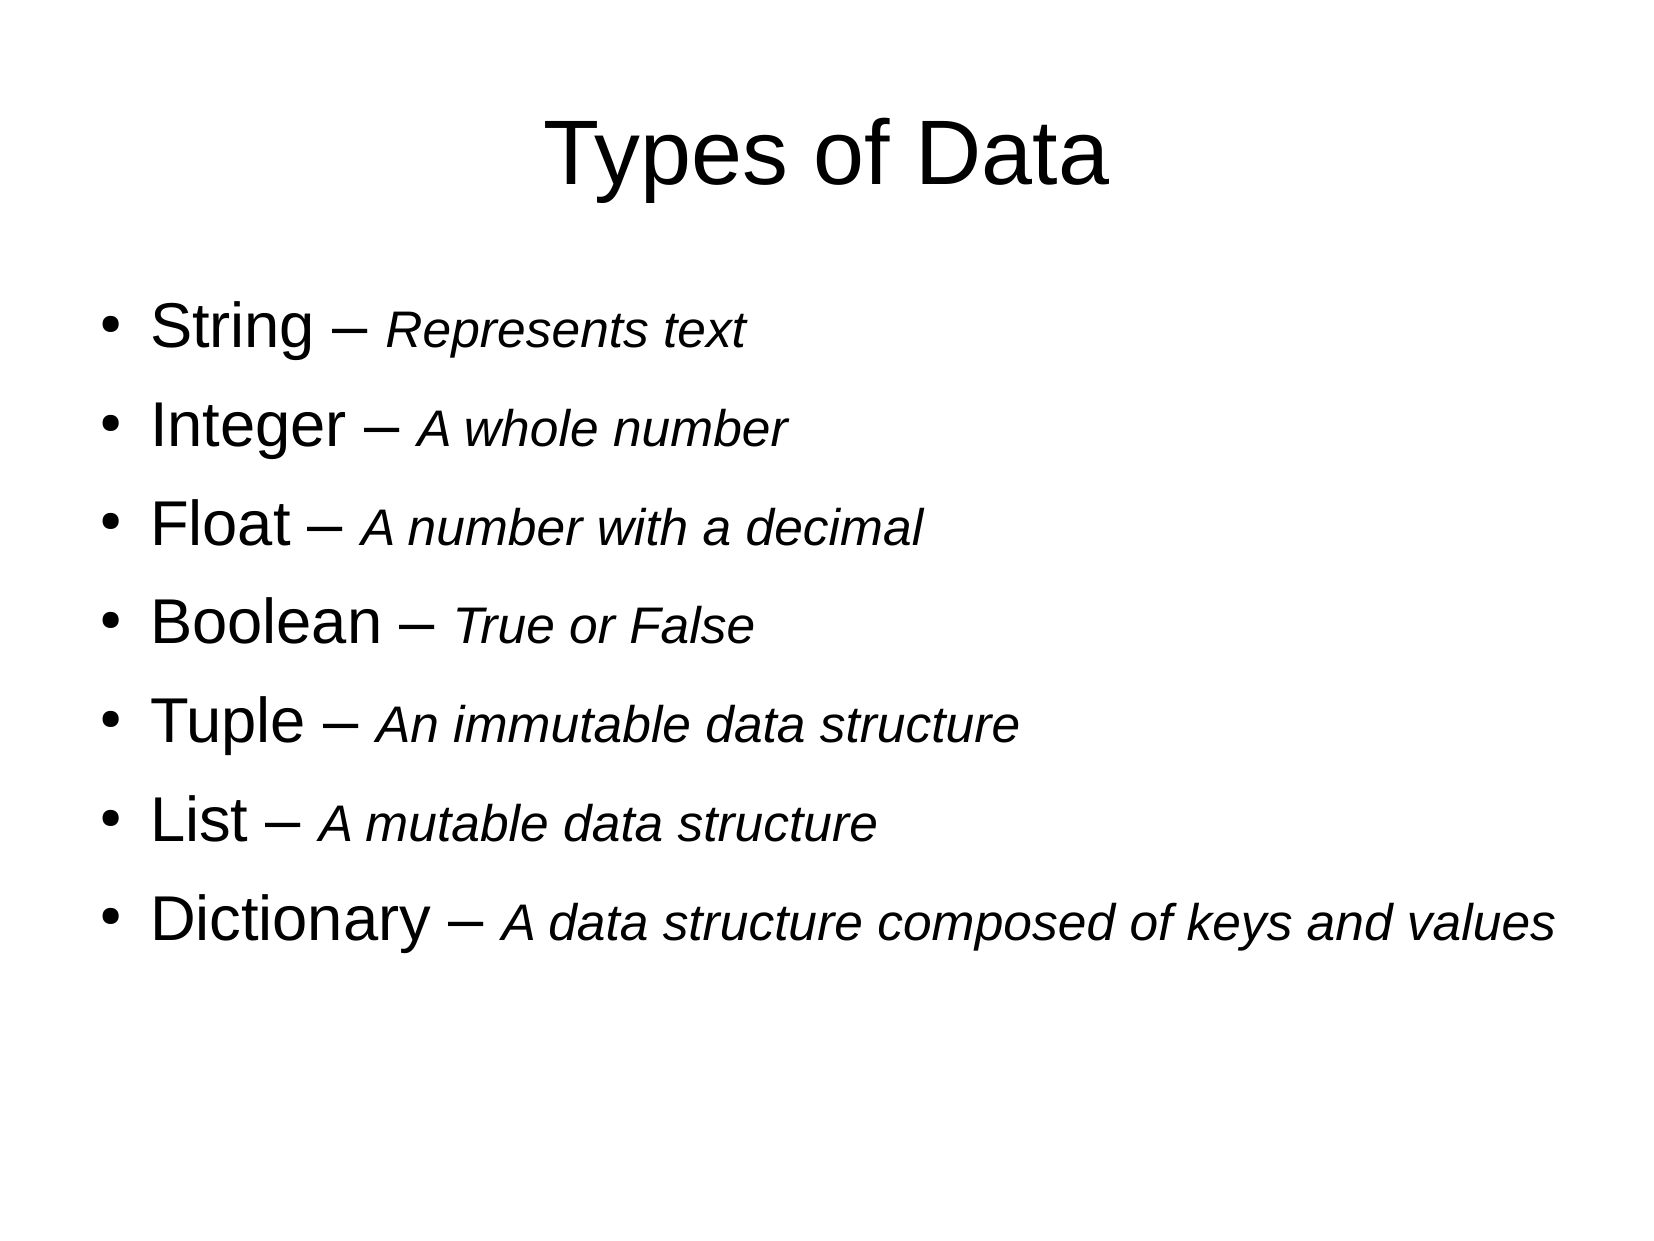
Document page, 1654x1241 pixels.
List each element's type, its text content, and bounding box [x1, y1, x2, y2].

list String – Represents text Integer – A whole number Float – A number with a decimal Boolean – True or False Tuple – An immutable data structure List – A mutable data structure Dictionary – A data structure composed of keys and values [82, 290, 1571, 1010]
title Types of Data [82, 49, 1571, 257]
